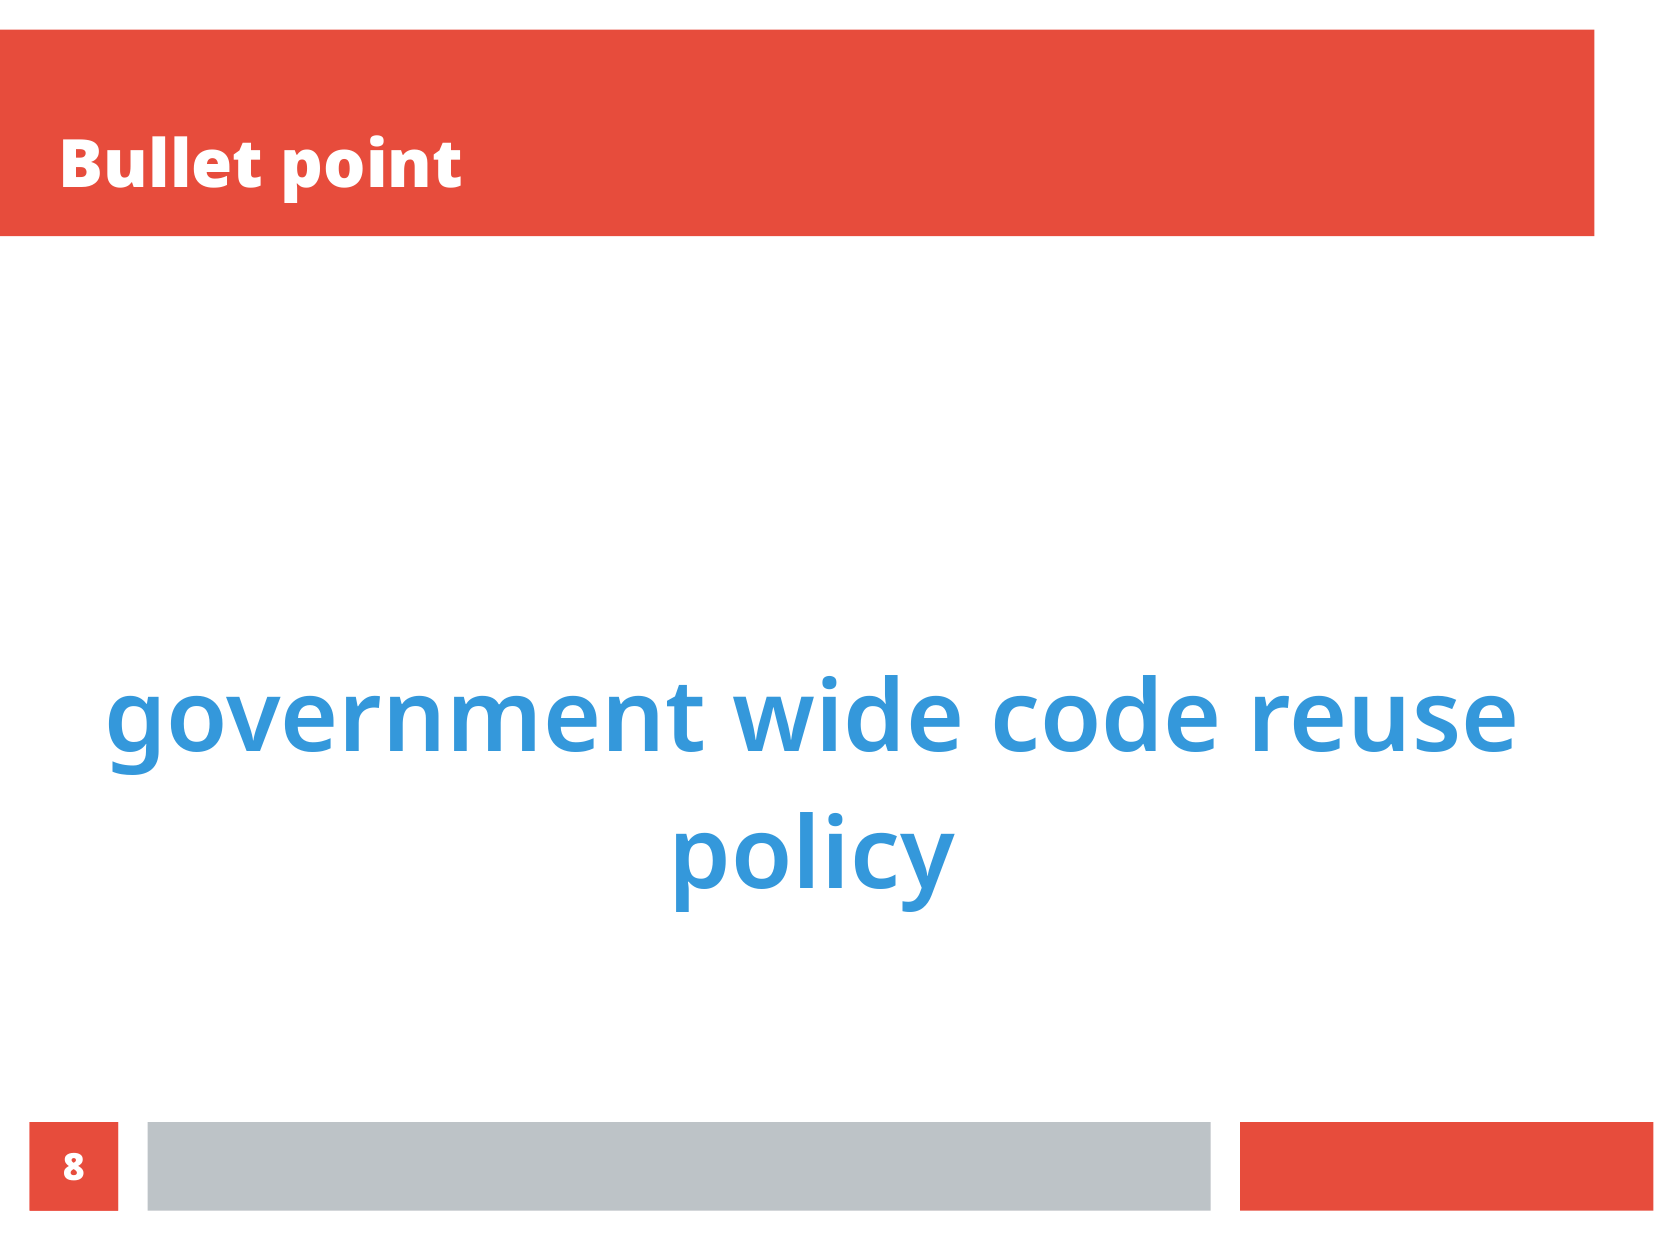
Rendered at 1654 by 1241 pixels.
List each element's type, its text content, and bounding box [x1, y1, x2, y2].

title Bullet point [59, 59, 1595, 207]
list government wide code reuse policy [59, 324, 1565, 1093]
